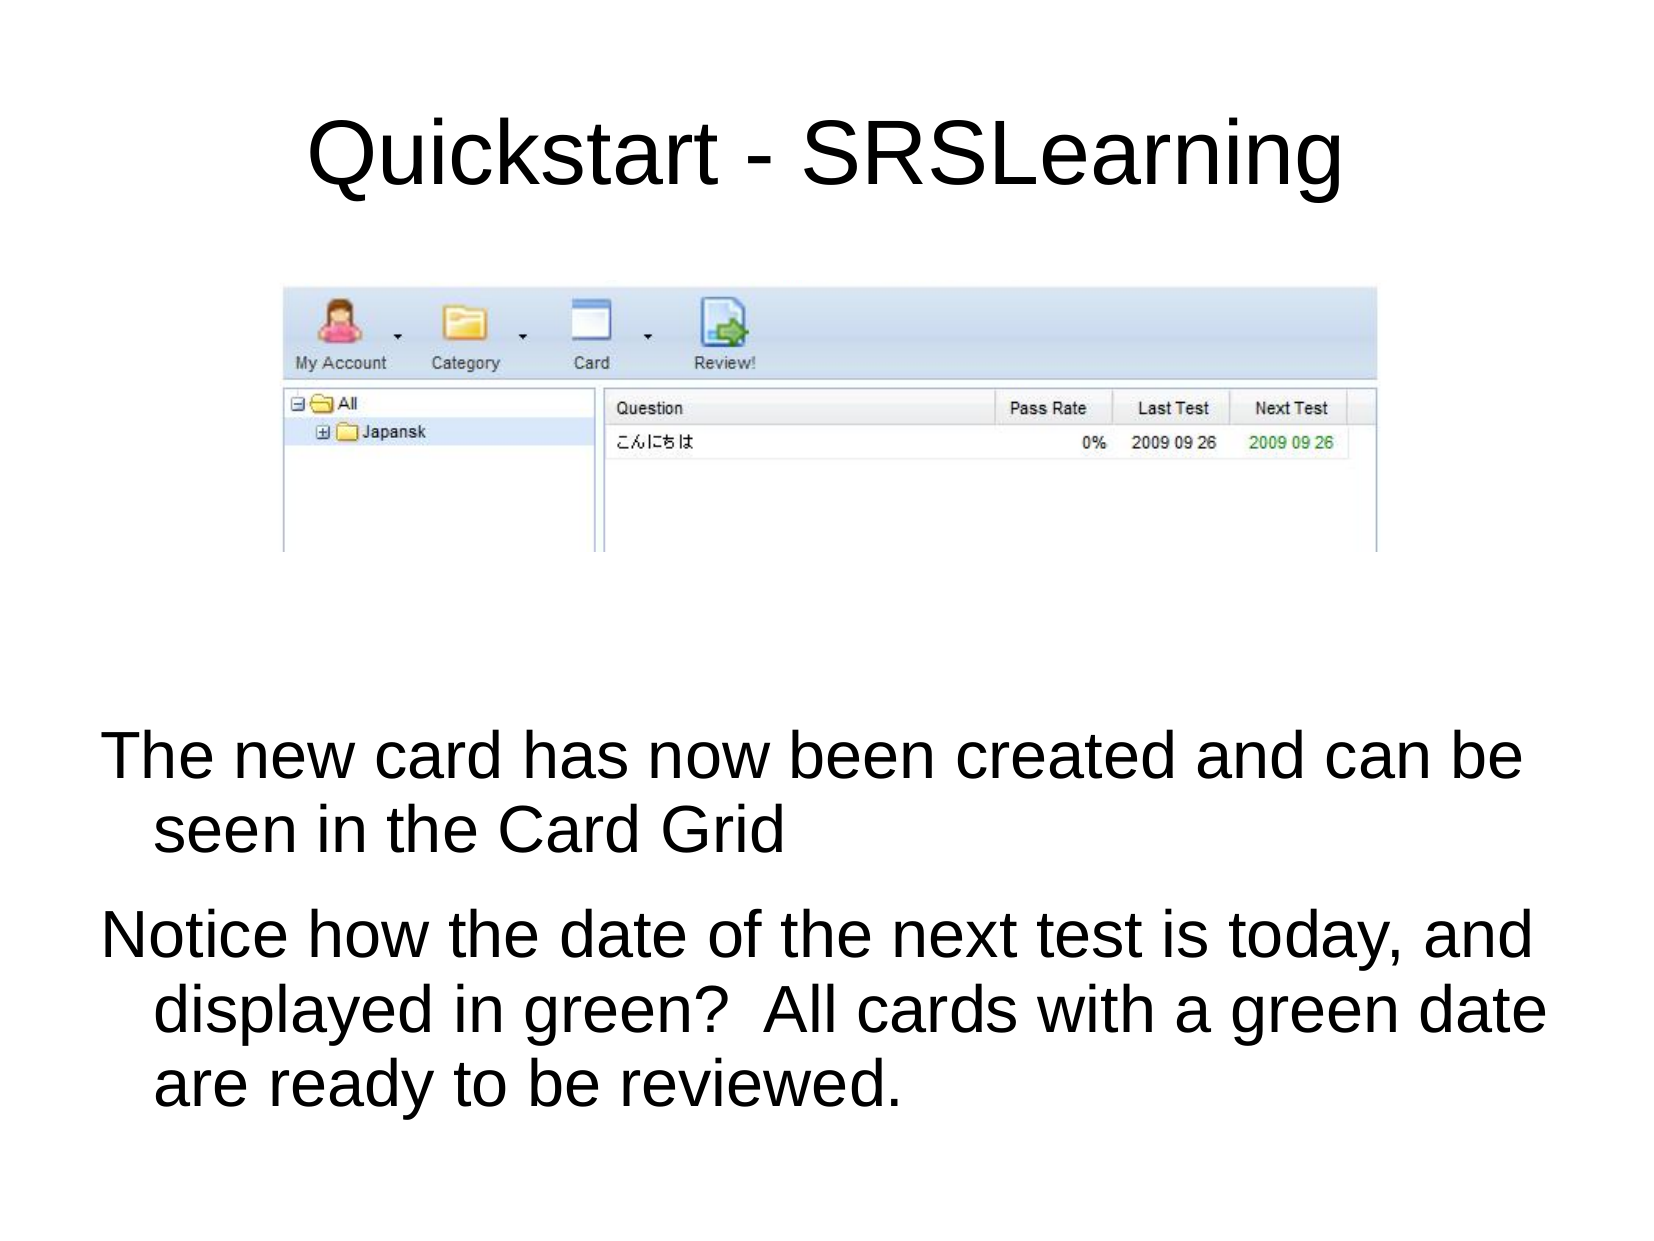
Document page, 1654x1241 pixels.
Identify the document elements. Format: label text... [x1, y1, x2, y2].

title Quickstart - SRSLearning [82, 56, 1571, 250]
list The new card has now been created and can be seen in the Card Grid Notice how the date of the next test is today, and displayed in green? All cards with a green date are ready to be reviewed. [82, 717, 1571, 1122]
picture [277, 280, 1387, 552]
